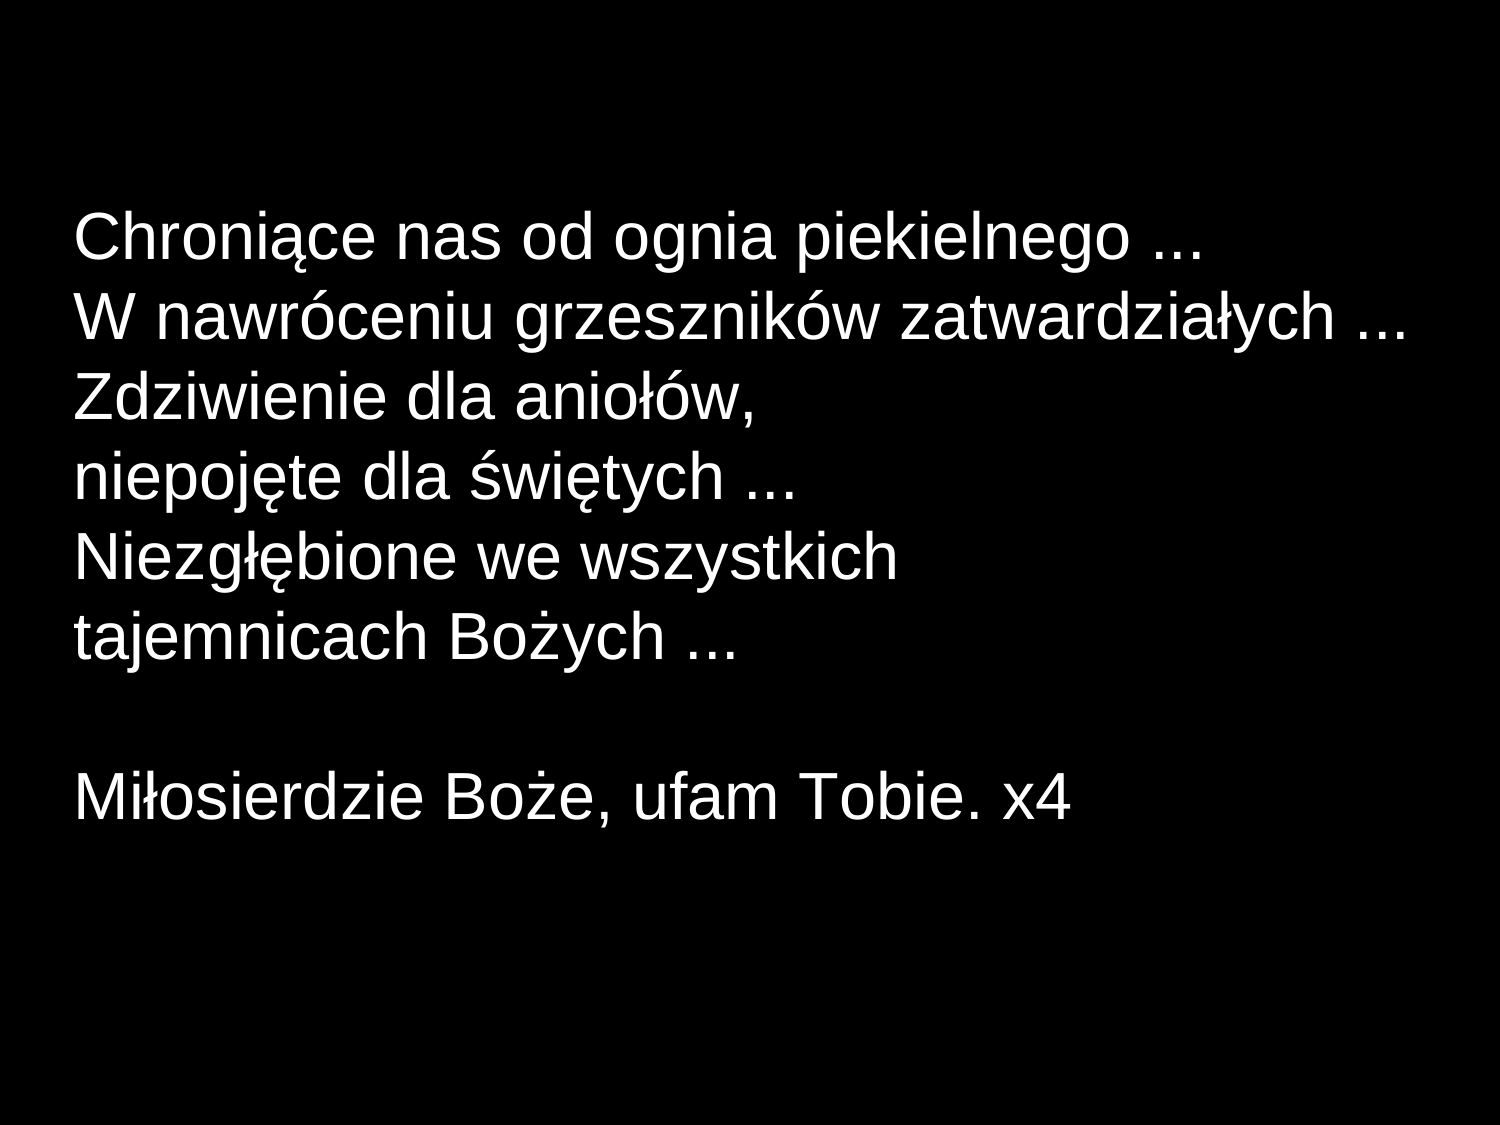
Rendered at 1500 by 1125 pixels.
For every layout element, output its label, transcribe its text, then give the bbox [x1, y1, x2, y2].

text_box Chroniące nas od ognia piekielnego ... W nawróceniu grzeszników zatwardziałych ... Zdziwienie dla aniołów, niepojęte dla świętych ... Niezgłębione we wszystkich tajemnicach Bożych ... Miłosierdzie Boże, ufam Tobie. x4 [58, 185, 1459, 841]
